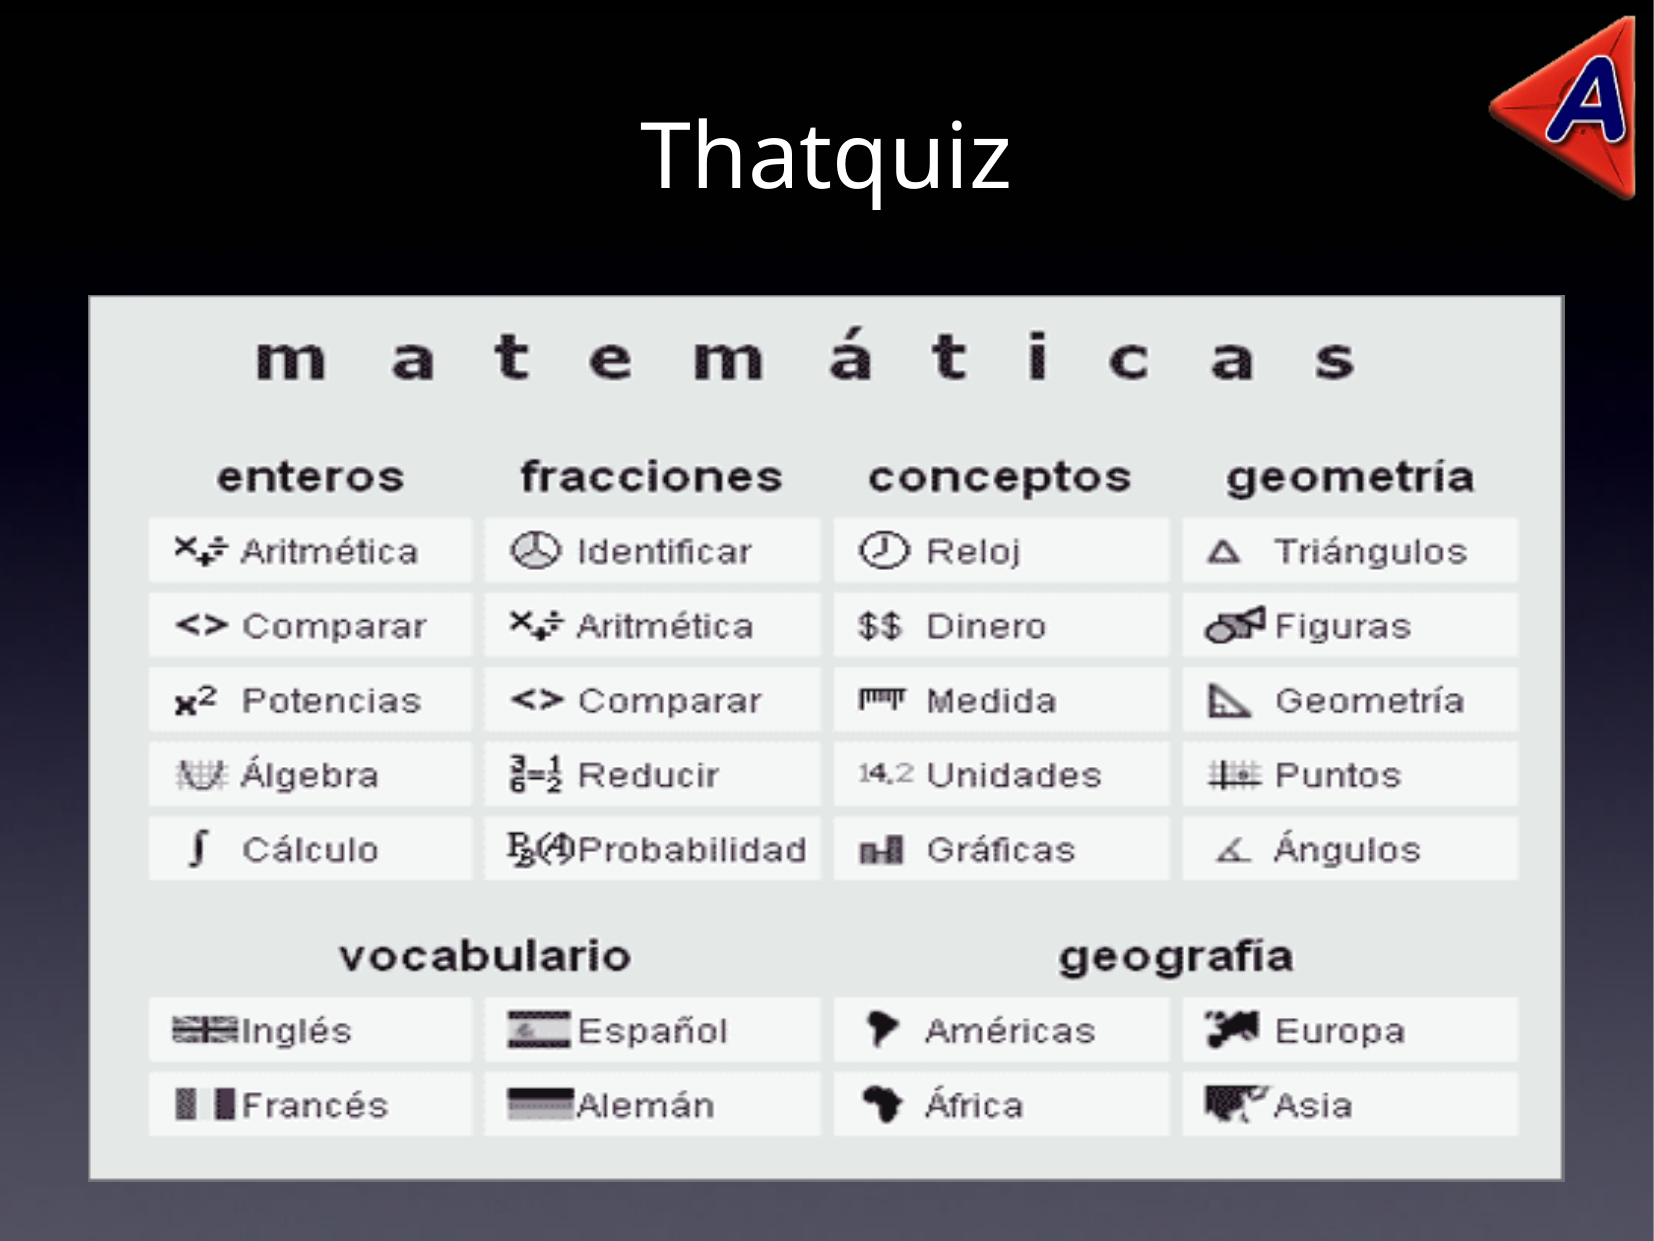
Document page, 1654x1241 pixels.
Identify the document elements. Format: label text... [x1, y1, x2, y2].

picture [0, 0, 1654, 1241]
title Thatquiz [82, 56, 1571, 250]
